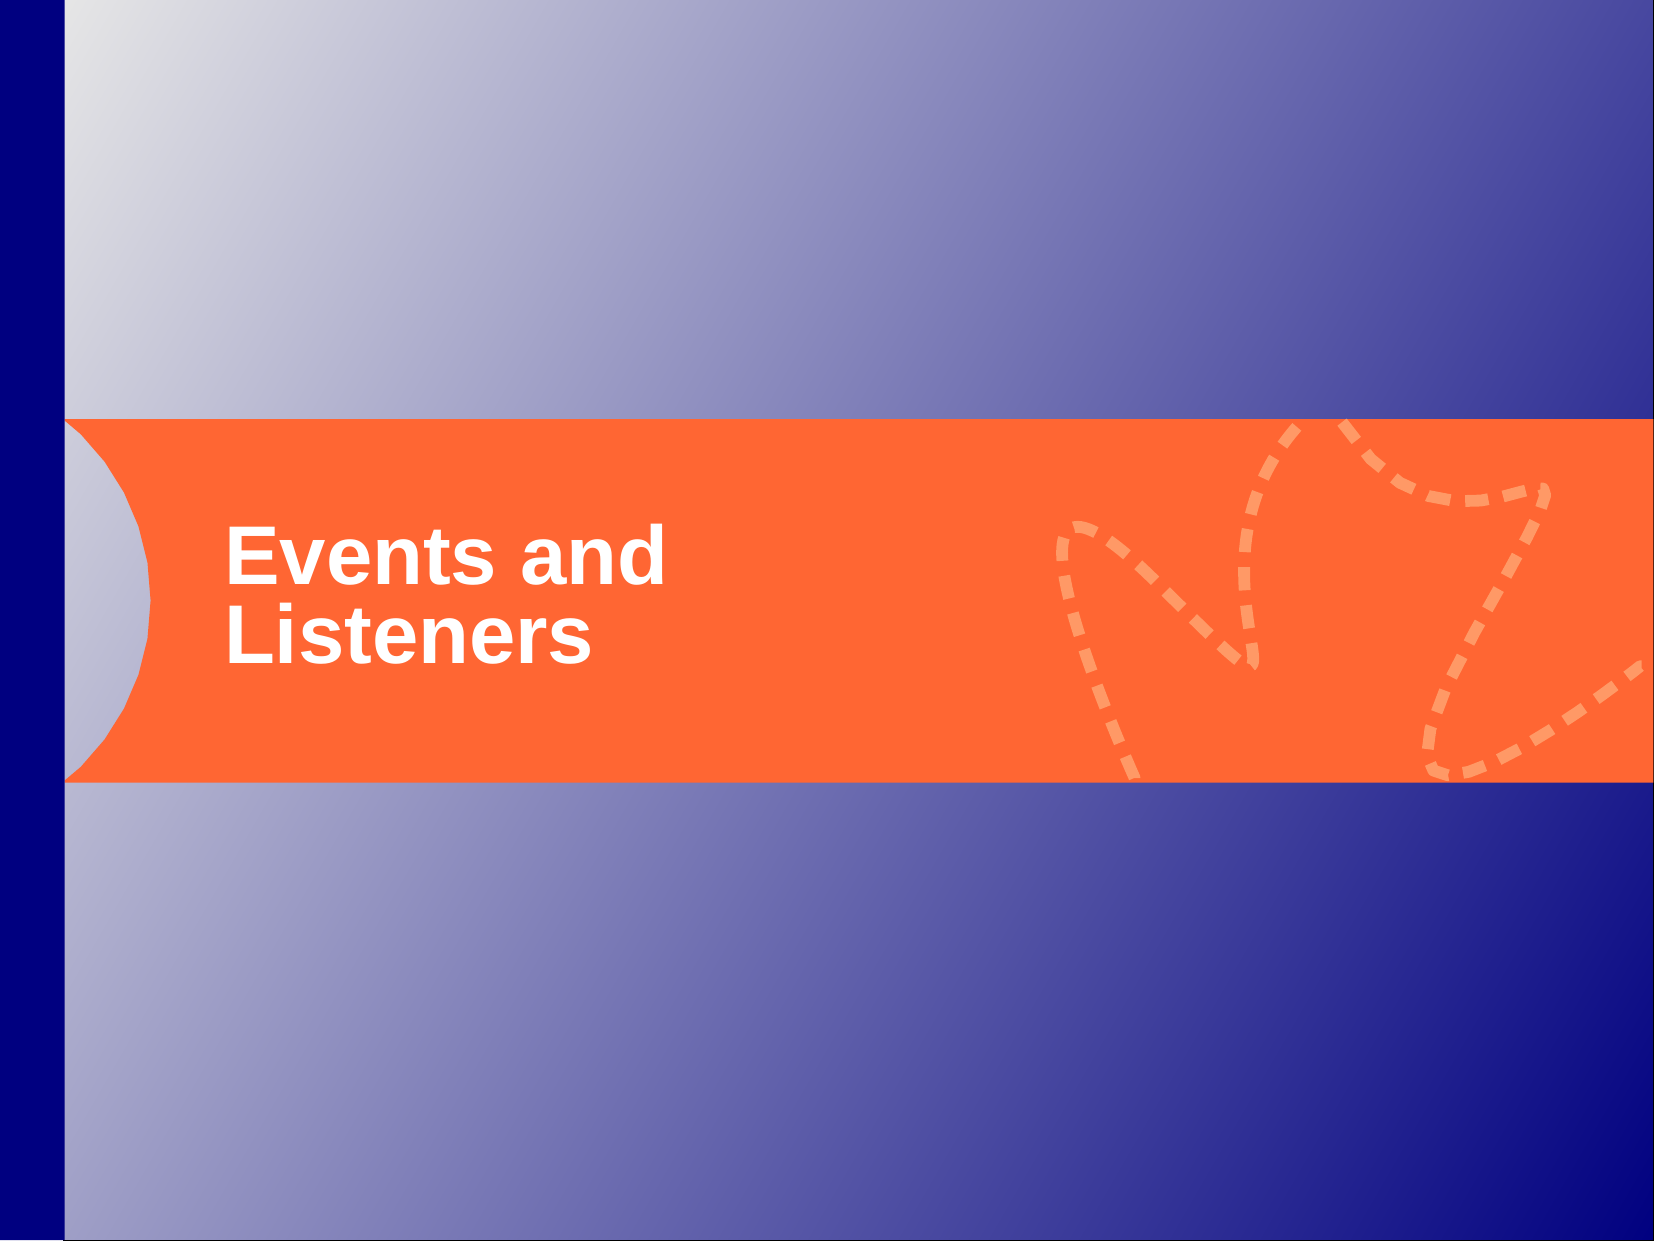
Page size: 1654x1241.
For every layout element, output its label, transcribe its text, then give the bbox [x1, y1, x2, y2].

title Events and Listeners [224, 497, 1431, 704]
